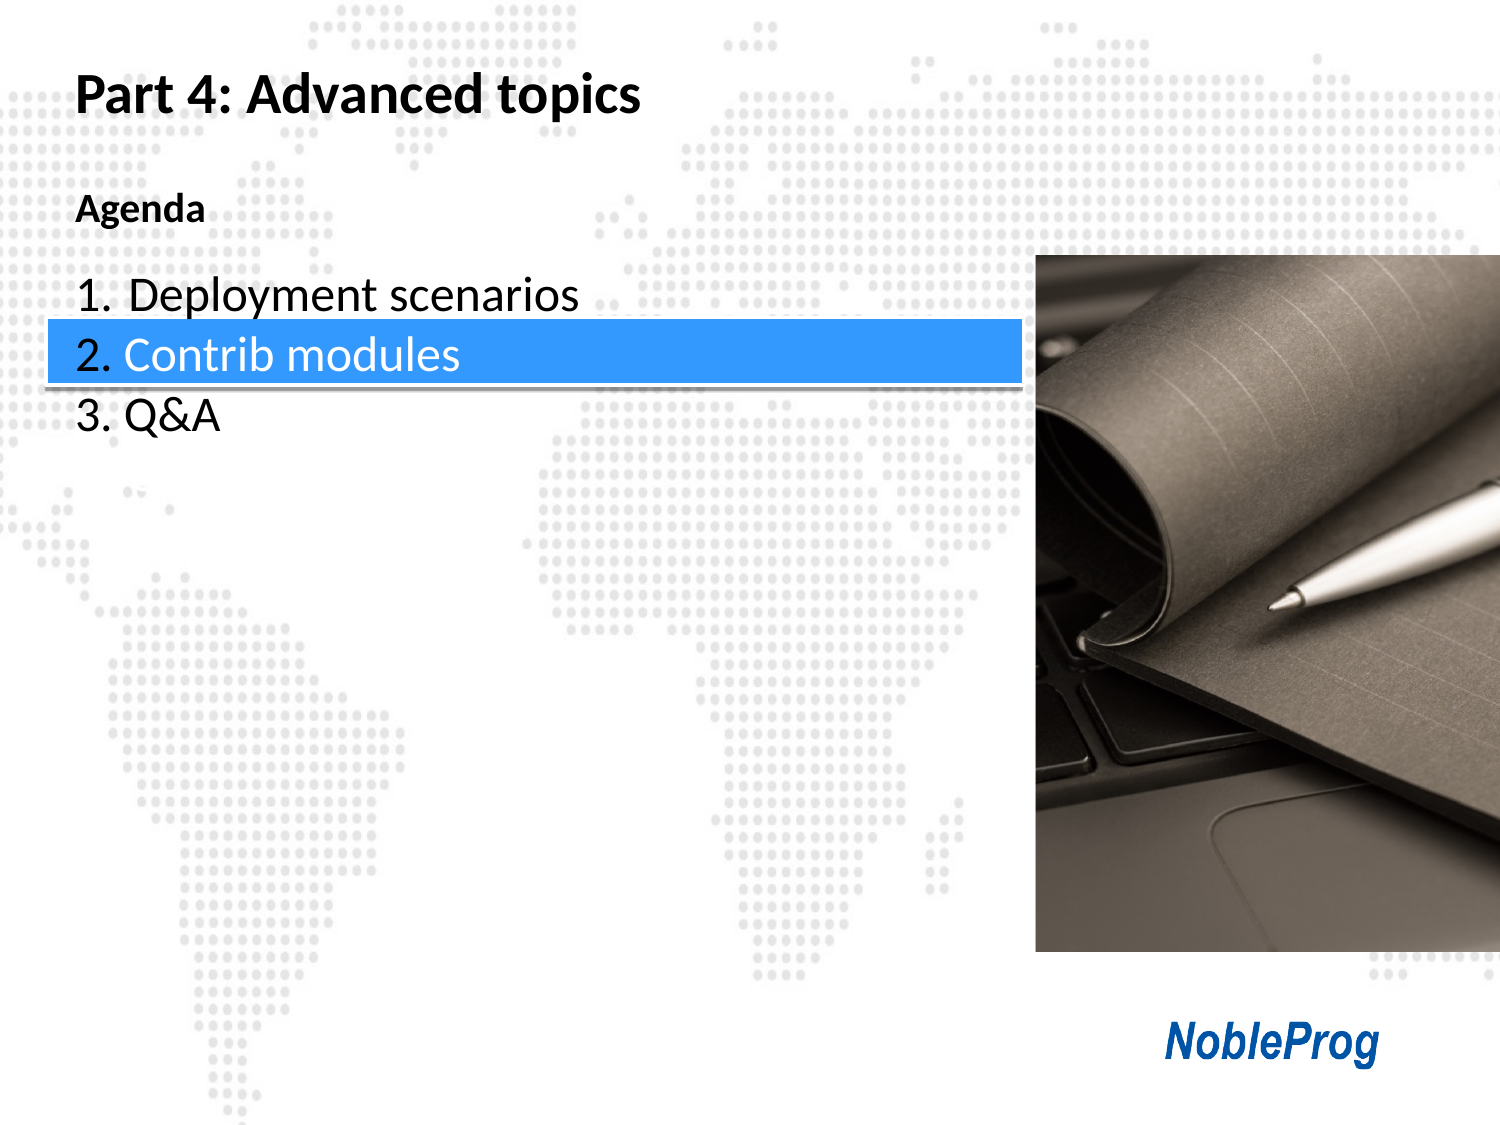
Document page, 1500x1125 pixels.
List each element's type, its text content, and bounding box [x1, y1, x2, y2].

text_box Agenda [75, 180, 1425, 231]
picture [0, 0, 1500, 1125]
text_box [46, 317, 75, 385]
text_box Part 4: Advanced topics [75, 55, 1425, 127]
text_box Deployment scenarios Contrib modules Q&A Client API [75, 261, 1425, 958]
